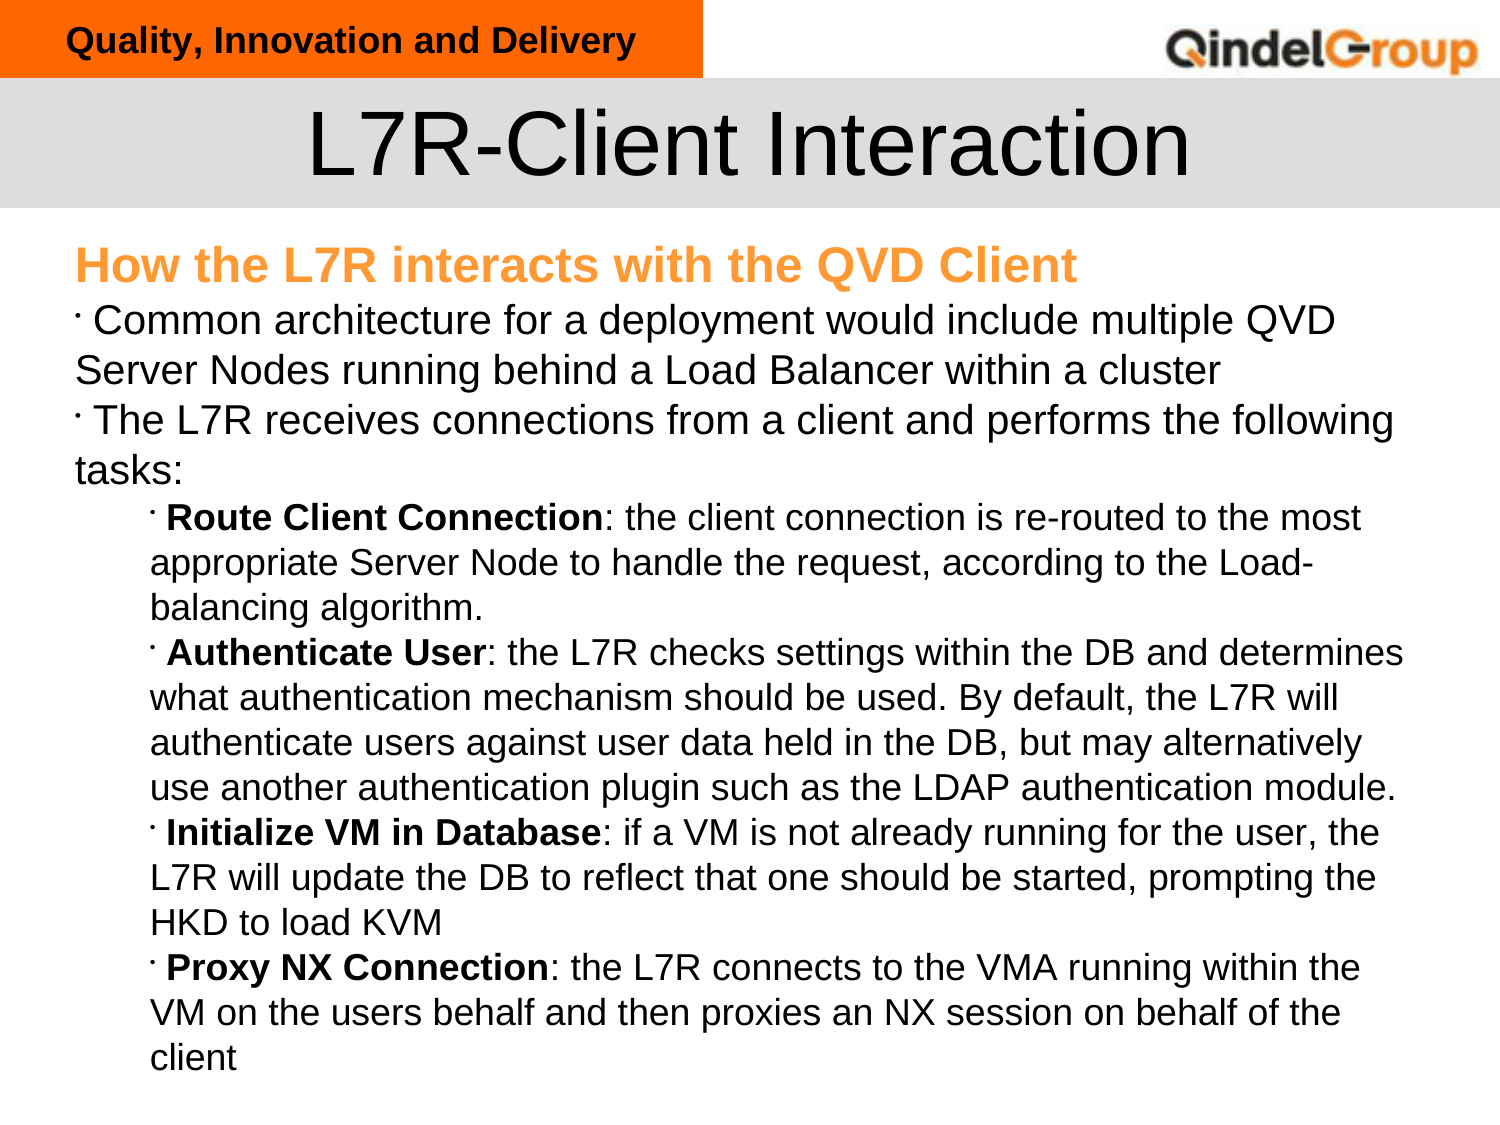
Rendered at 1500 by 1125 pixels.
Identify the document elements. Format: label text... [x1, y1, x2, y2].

title L7R-Client Interaction [75, 45, 1426, 224]
text_box How the L7R interacts with the QVD Client Common architecture for a deployment would include multiple QVD Server Nodes running behind a Load Balancer within a cluster The L7R receives connections from a client and performs the following tasks: Route Client Connection: the client connection is re-routed to the most appropriate Server Node to handle the request, according to the Load-balancing algorithm. Authenticate User: the L7R checks settings within the DB and determines what authentication mechanism should be used. By default, the L7R will authenticate users against user data held in the DB, but may alternatively use another authentication plugin such as the LDAP authentication module. Initialize VM in Database: if a VM is not already running for the user, the L7R will update the DB to reflect that one should be started, prompting the HKD to load KVM Proxy NX Connection: the L7R connects to the VMA running within the VM on the users behalf and then proxies an NX session on behalf of the client [60, 224, 1426, 1086]
picture [1163, 23, 1481, 78]
